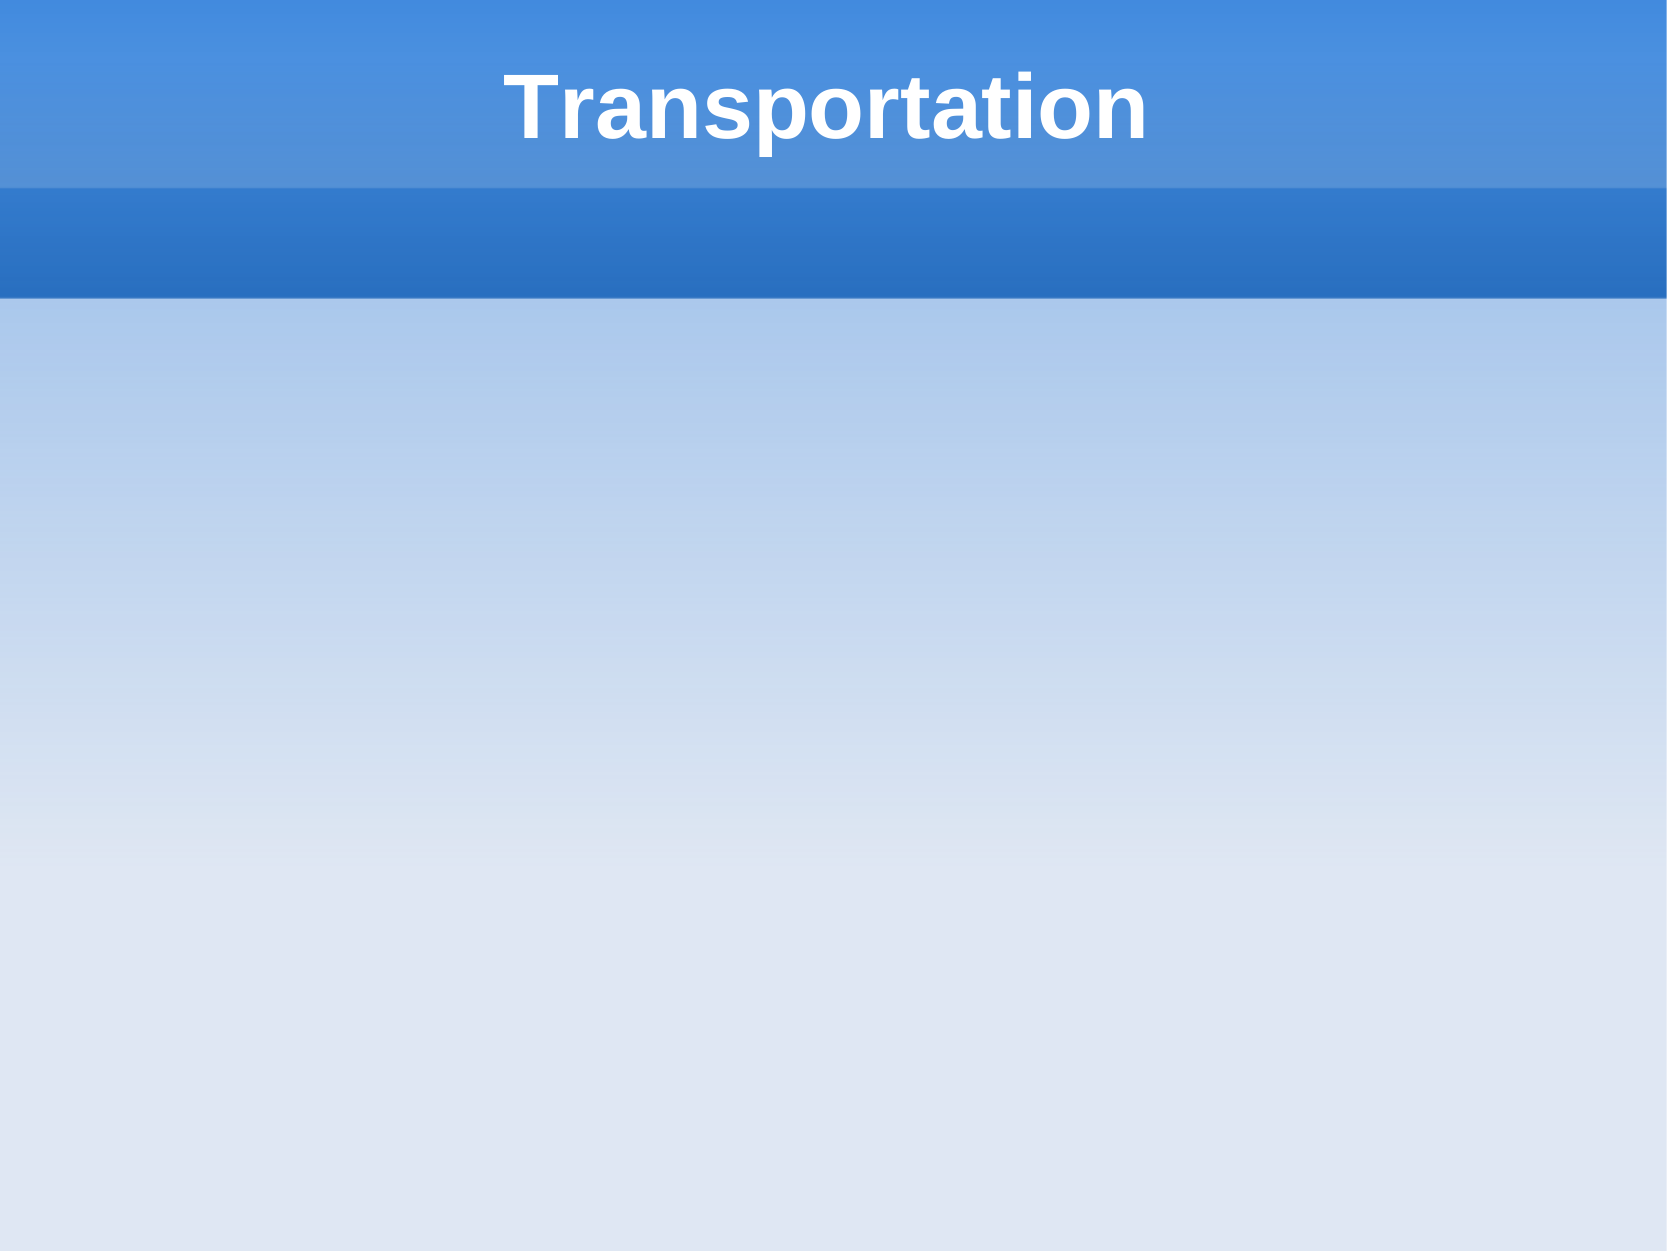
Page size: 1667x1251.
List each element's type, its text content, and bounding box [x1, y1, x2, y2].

title Transportation [67, 6, 1587, 209]
picture [0, 0, 1667, 1251]
